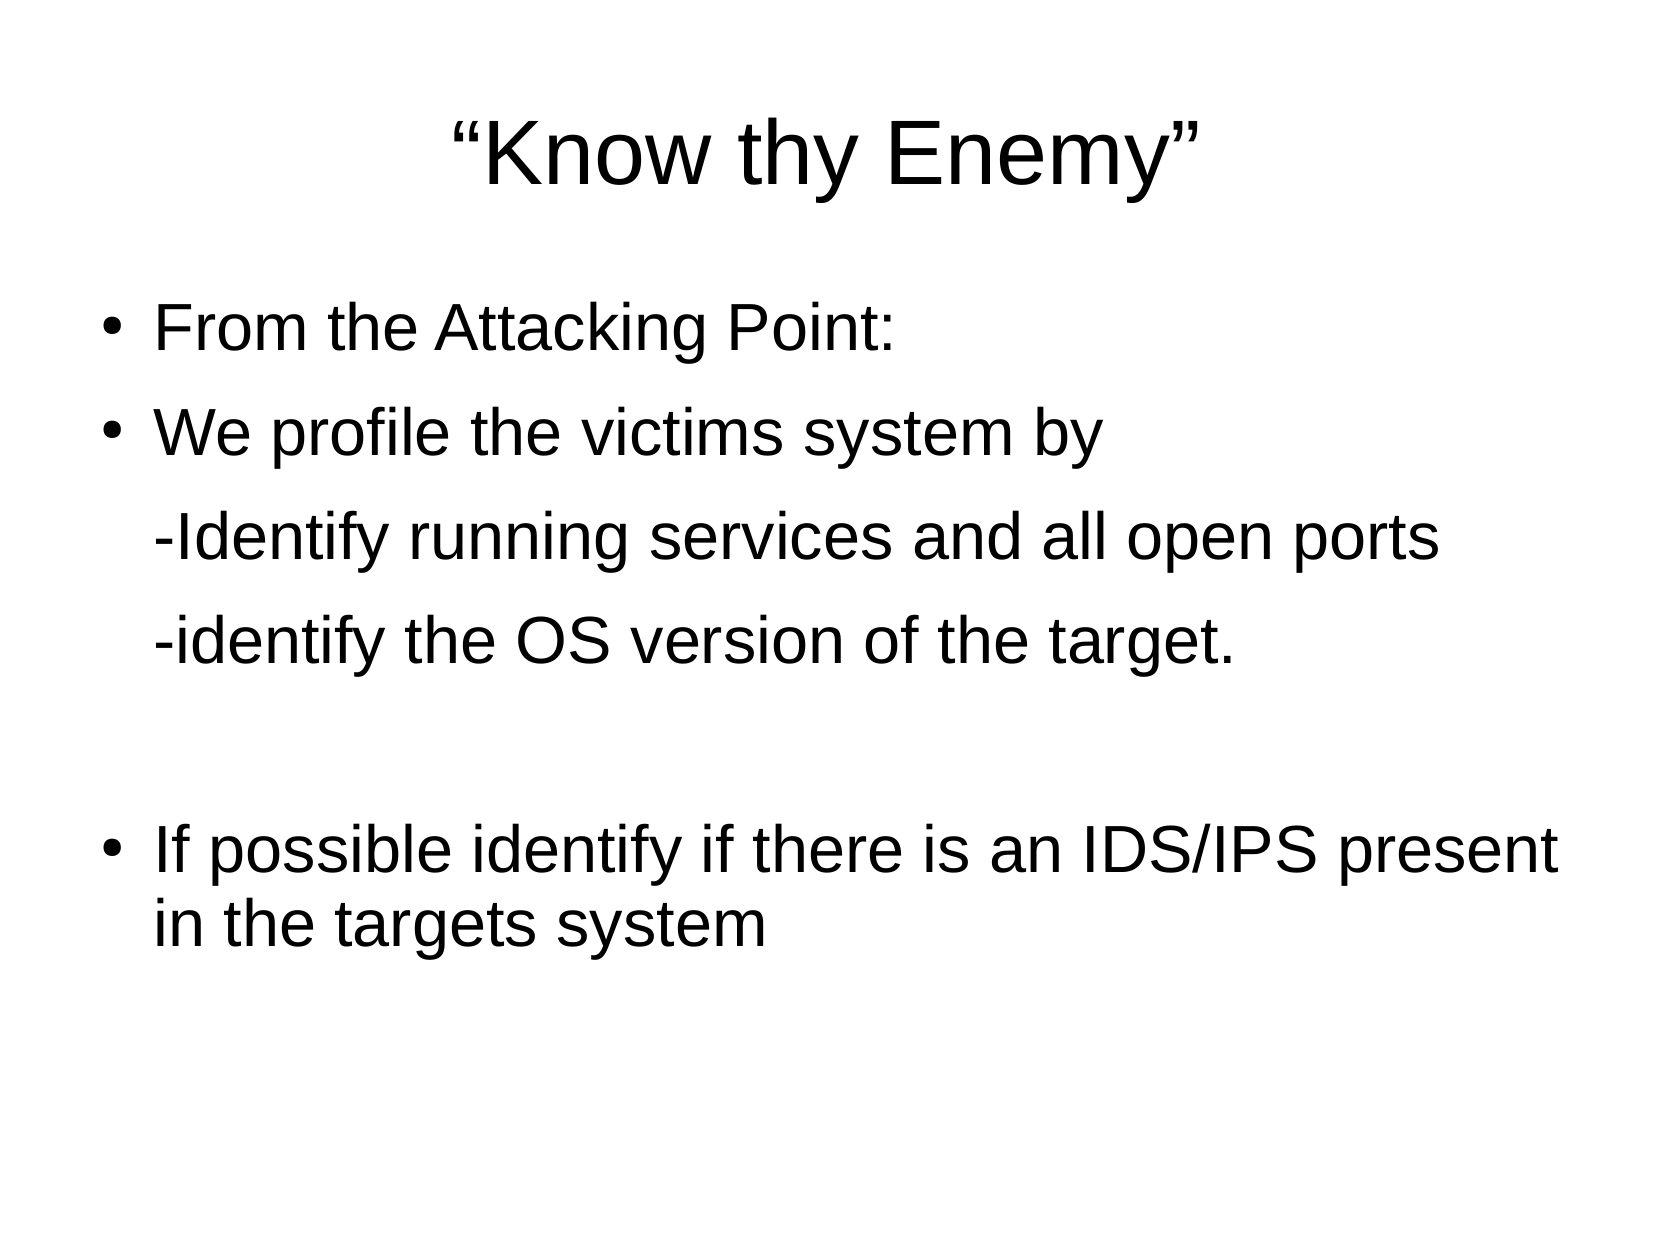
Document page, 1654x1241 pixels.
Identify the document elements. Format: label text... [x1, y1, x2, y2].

list From the Attacking Point: We profile the victims system by -Identify running services and all open ports -identify the OS version of the target. If possible identify if there is an IDS/IPS present in the targets system [82, 290, 1571, 1010]
title “Know thy Enemy” [82, 49, 1571, 257]
